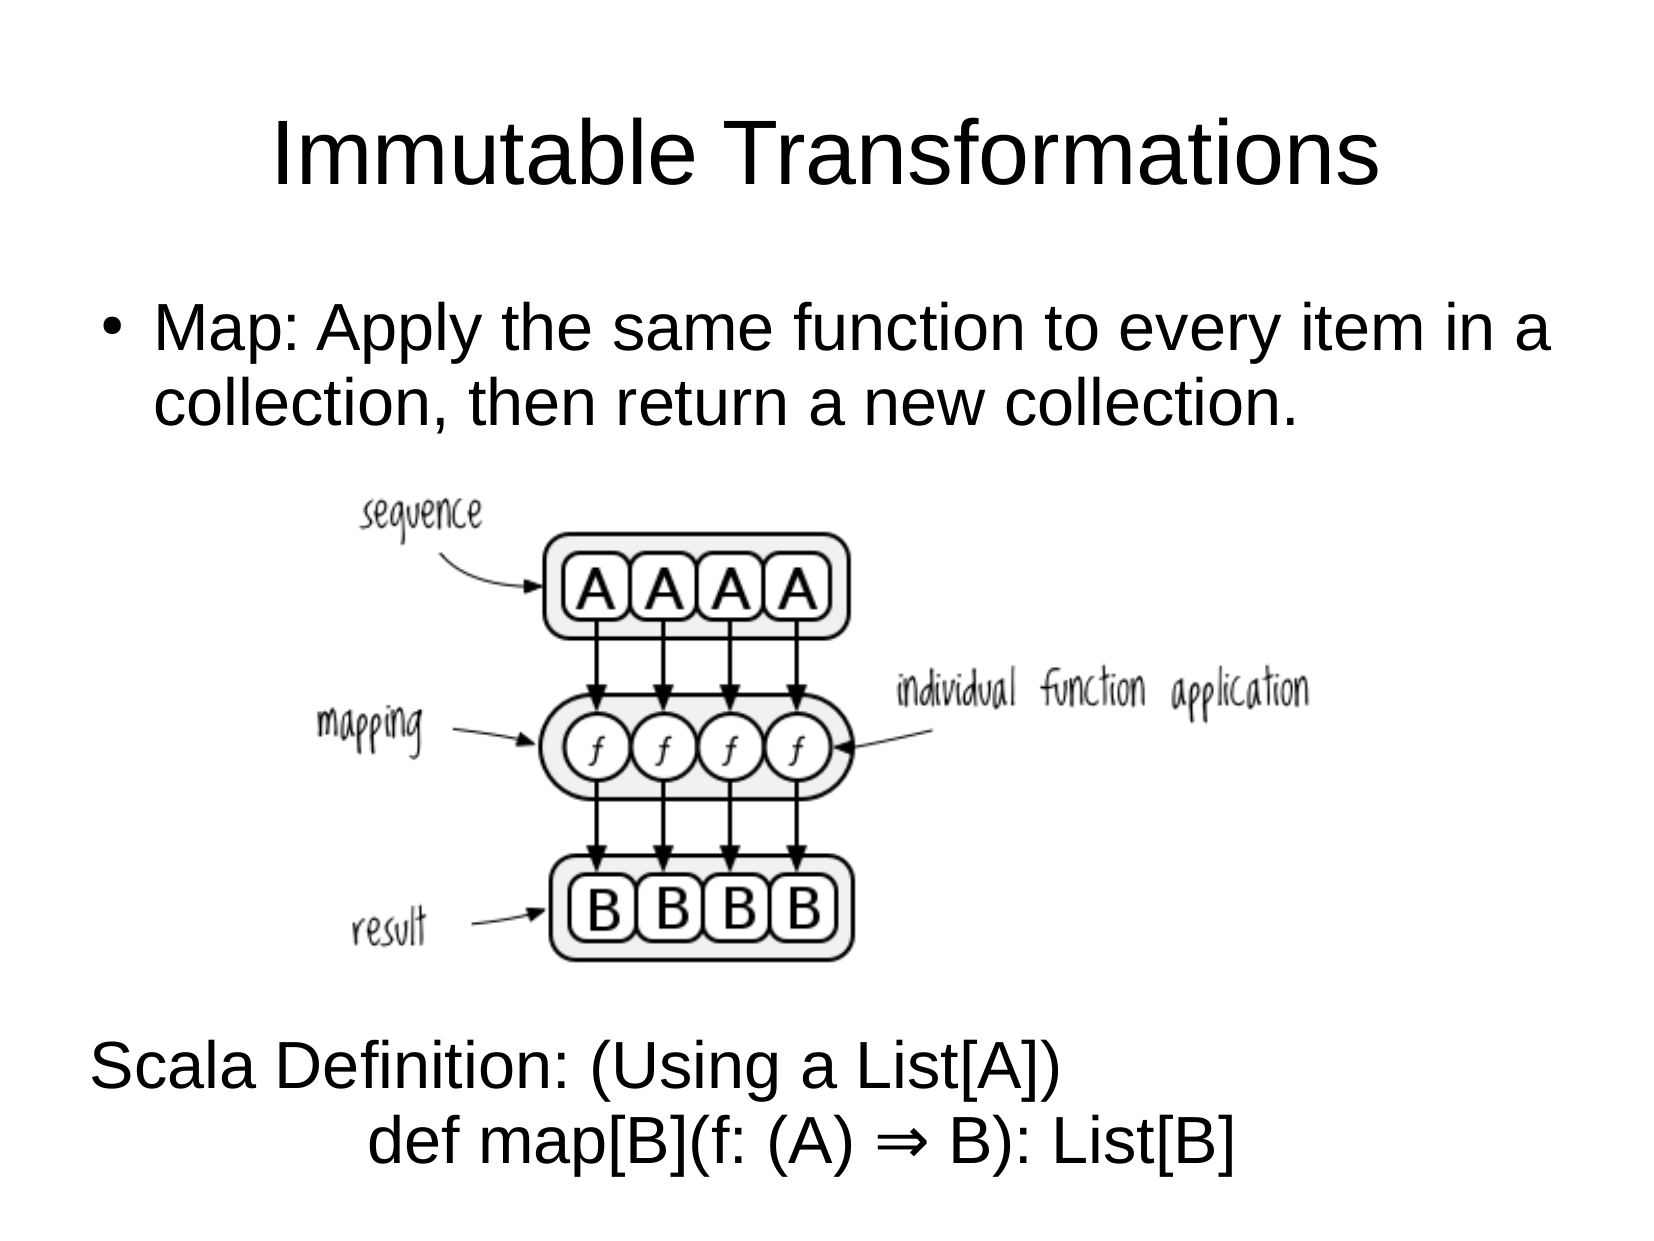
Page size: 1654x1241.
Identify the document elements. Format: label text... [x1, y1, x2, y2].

list Map: Apply the same function to every item in a collection, then return a new collection. [82, 290, 1571, 1010]
text_box Scala Definition: (Using a List[A]) def map[B](f: (A) ⇒ B): List[B] [75, 1020, 1426, 1186]
title Immutable Transformations [82, 49, 1571, 257]
picture [270, 449, 1339, 996]
